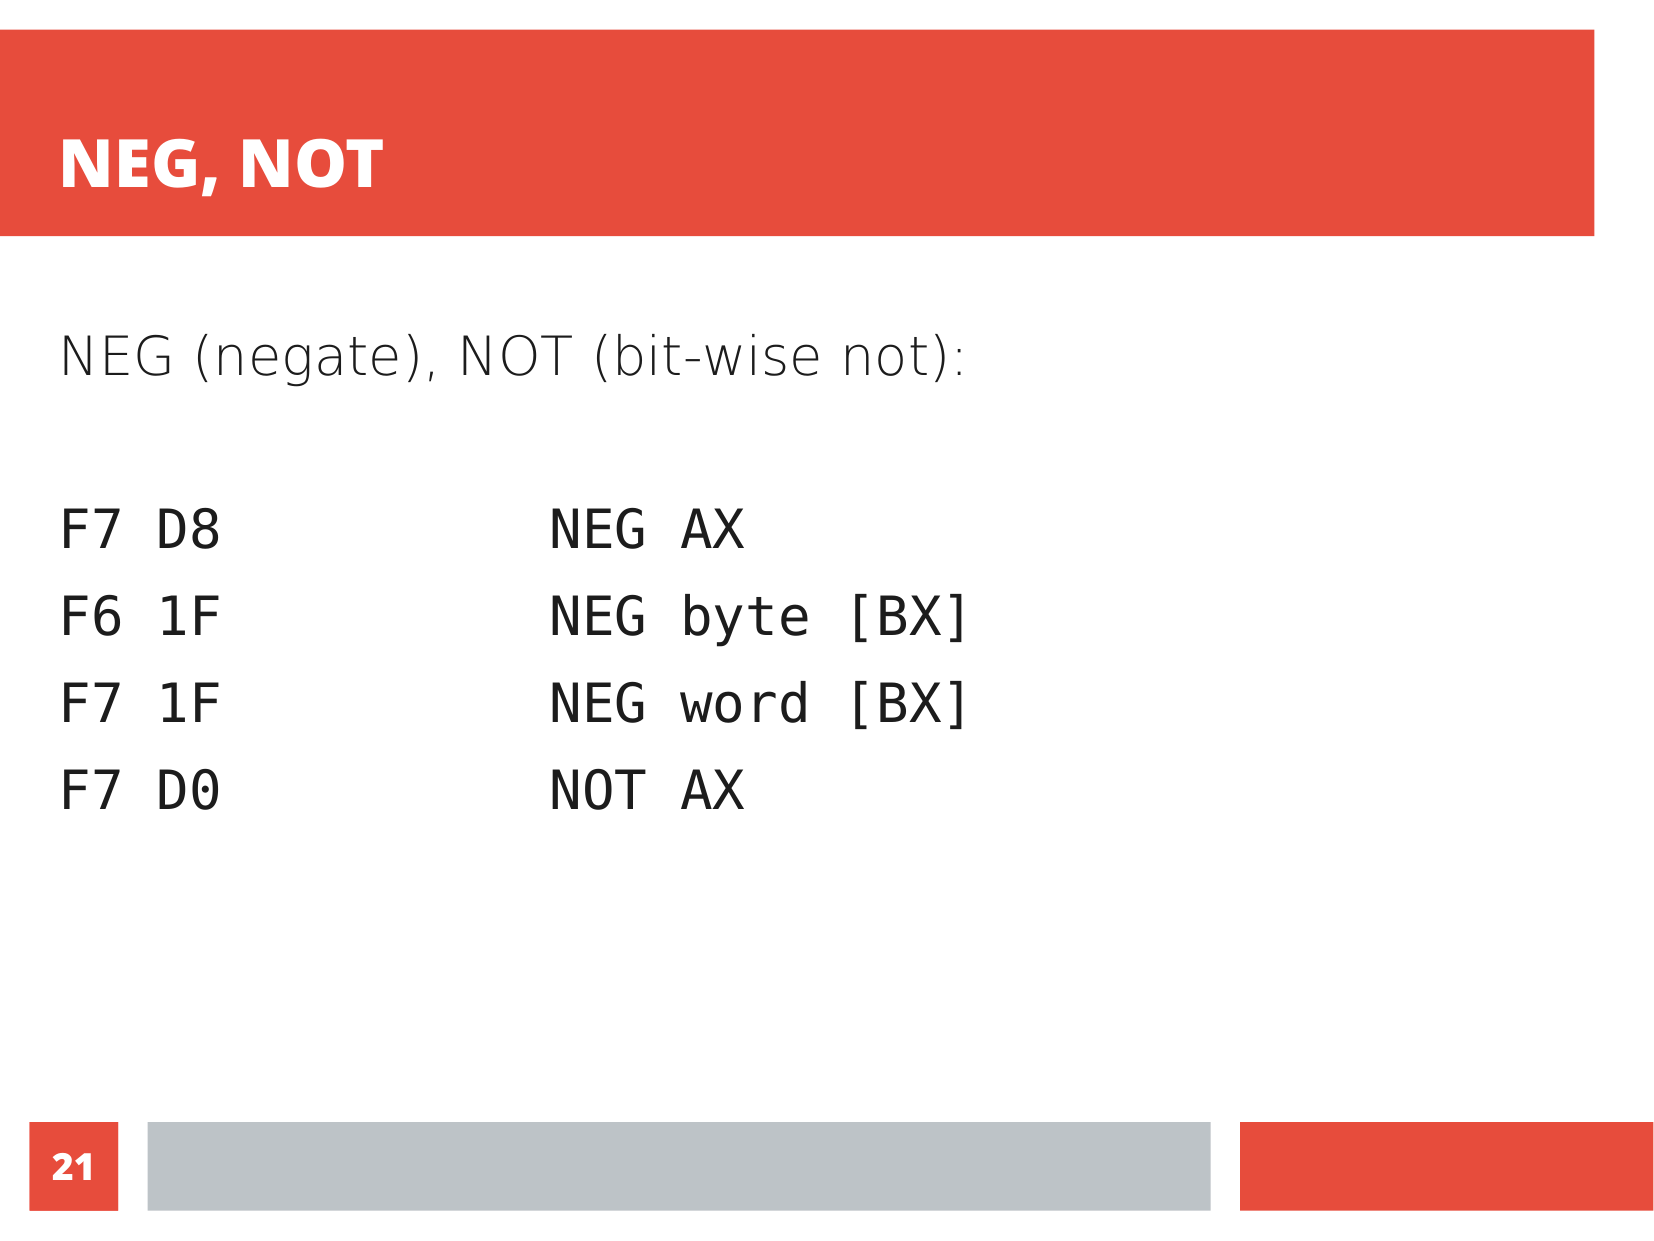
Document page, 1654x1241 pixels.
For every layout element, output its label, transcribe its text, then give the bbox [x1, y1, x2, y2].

title NEG, NOT [59, 59, 1595, 207]
list NEG (negate), NOT (bit-wise not): F7 D8 NEG AX F6 1F NEG byte [BX] F7 1F NEG word [BX] F7 D0 NOT AX [59, 324, 1565, 1093]
